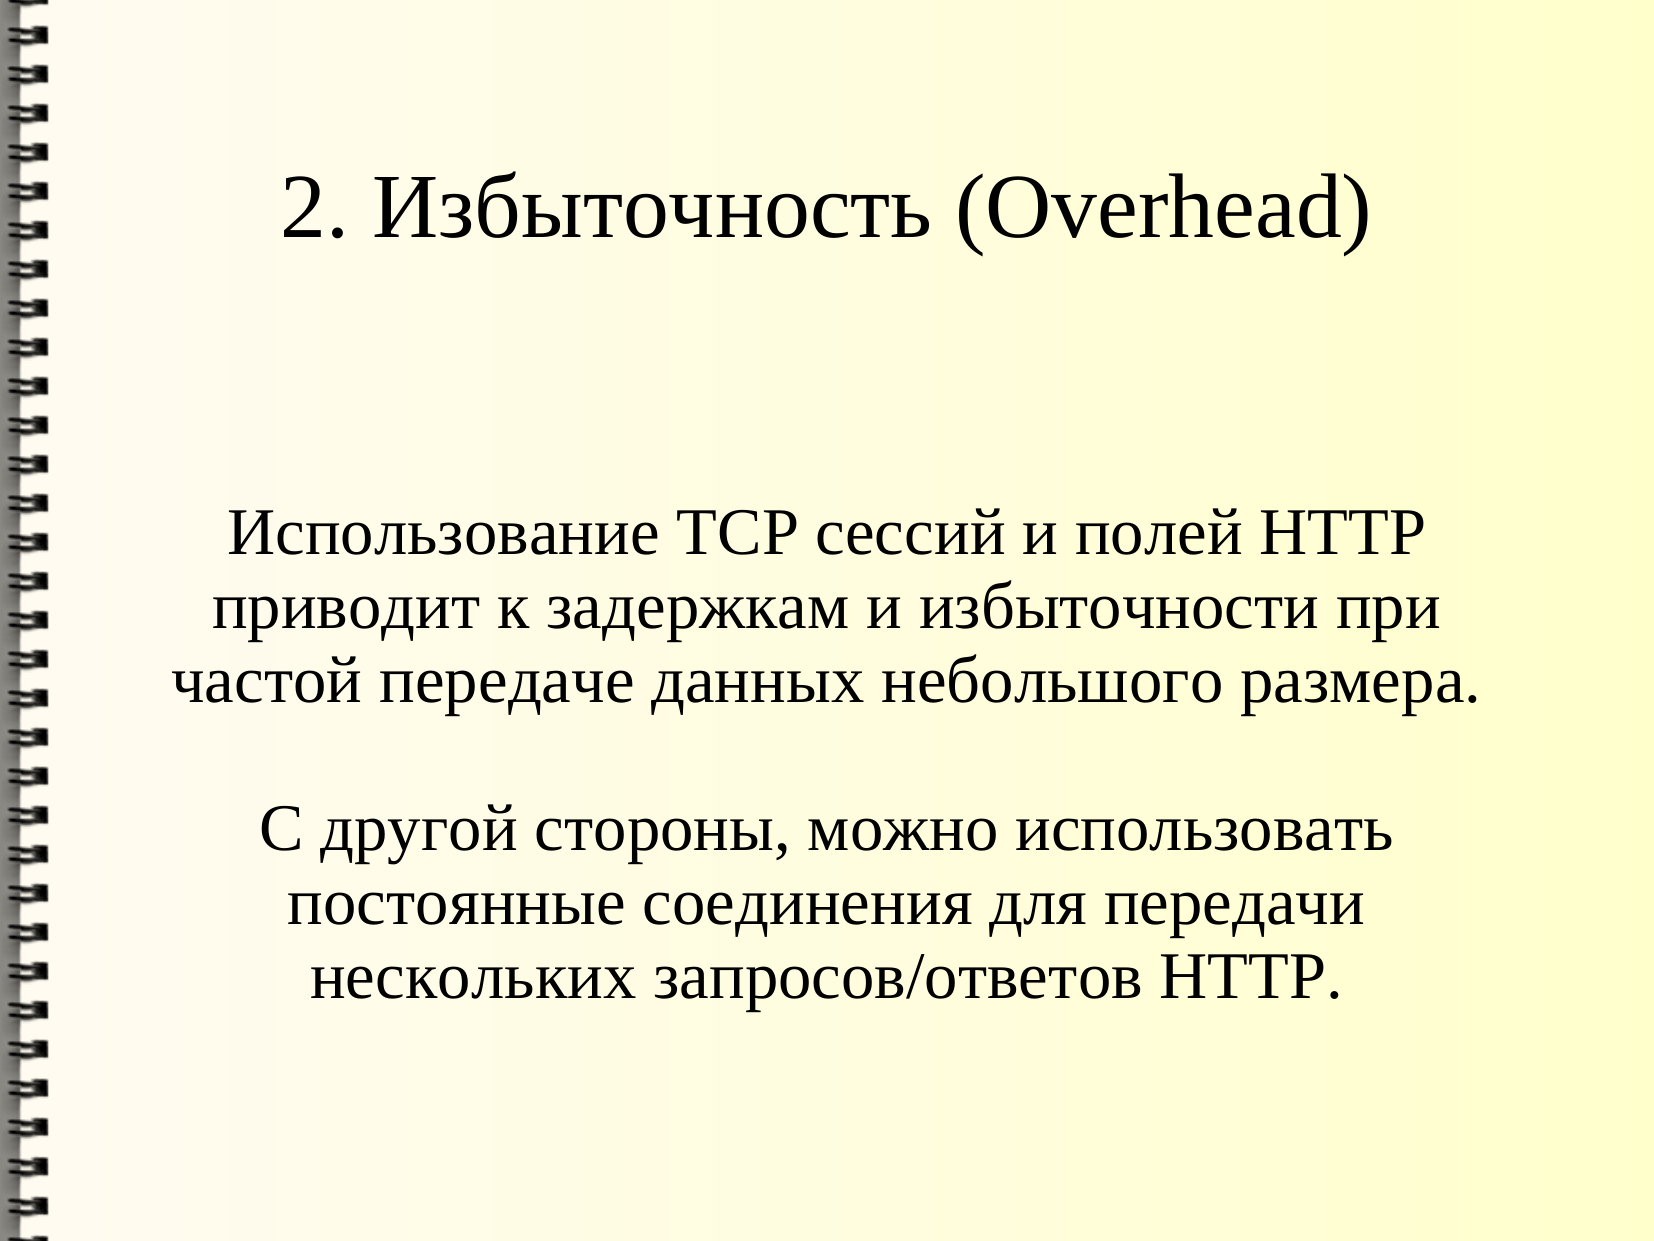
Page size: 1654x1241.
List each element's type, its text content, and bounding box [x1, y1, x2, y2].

picture [0, 0, 1654, 1241]
subtitle Использование TCP сессий и полей HTTP приводит к задержкам и избыточности при частой передаче данных небольшого размера. С другой стороны, можно использовать постоянные соединения для передачи нескольких запросов/ответов HTTP. [121, 344, 1534, 1164]
title 2. Избыточность (Overhead) [121, 102, 1534, 311]
